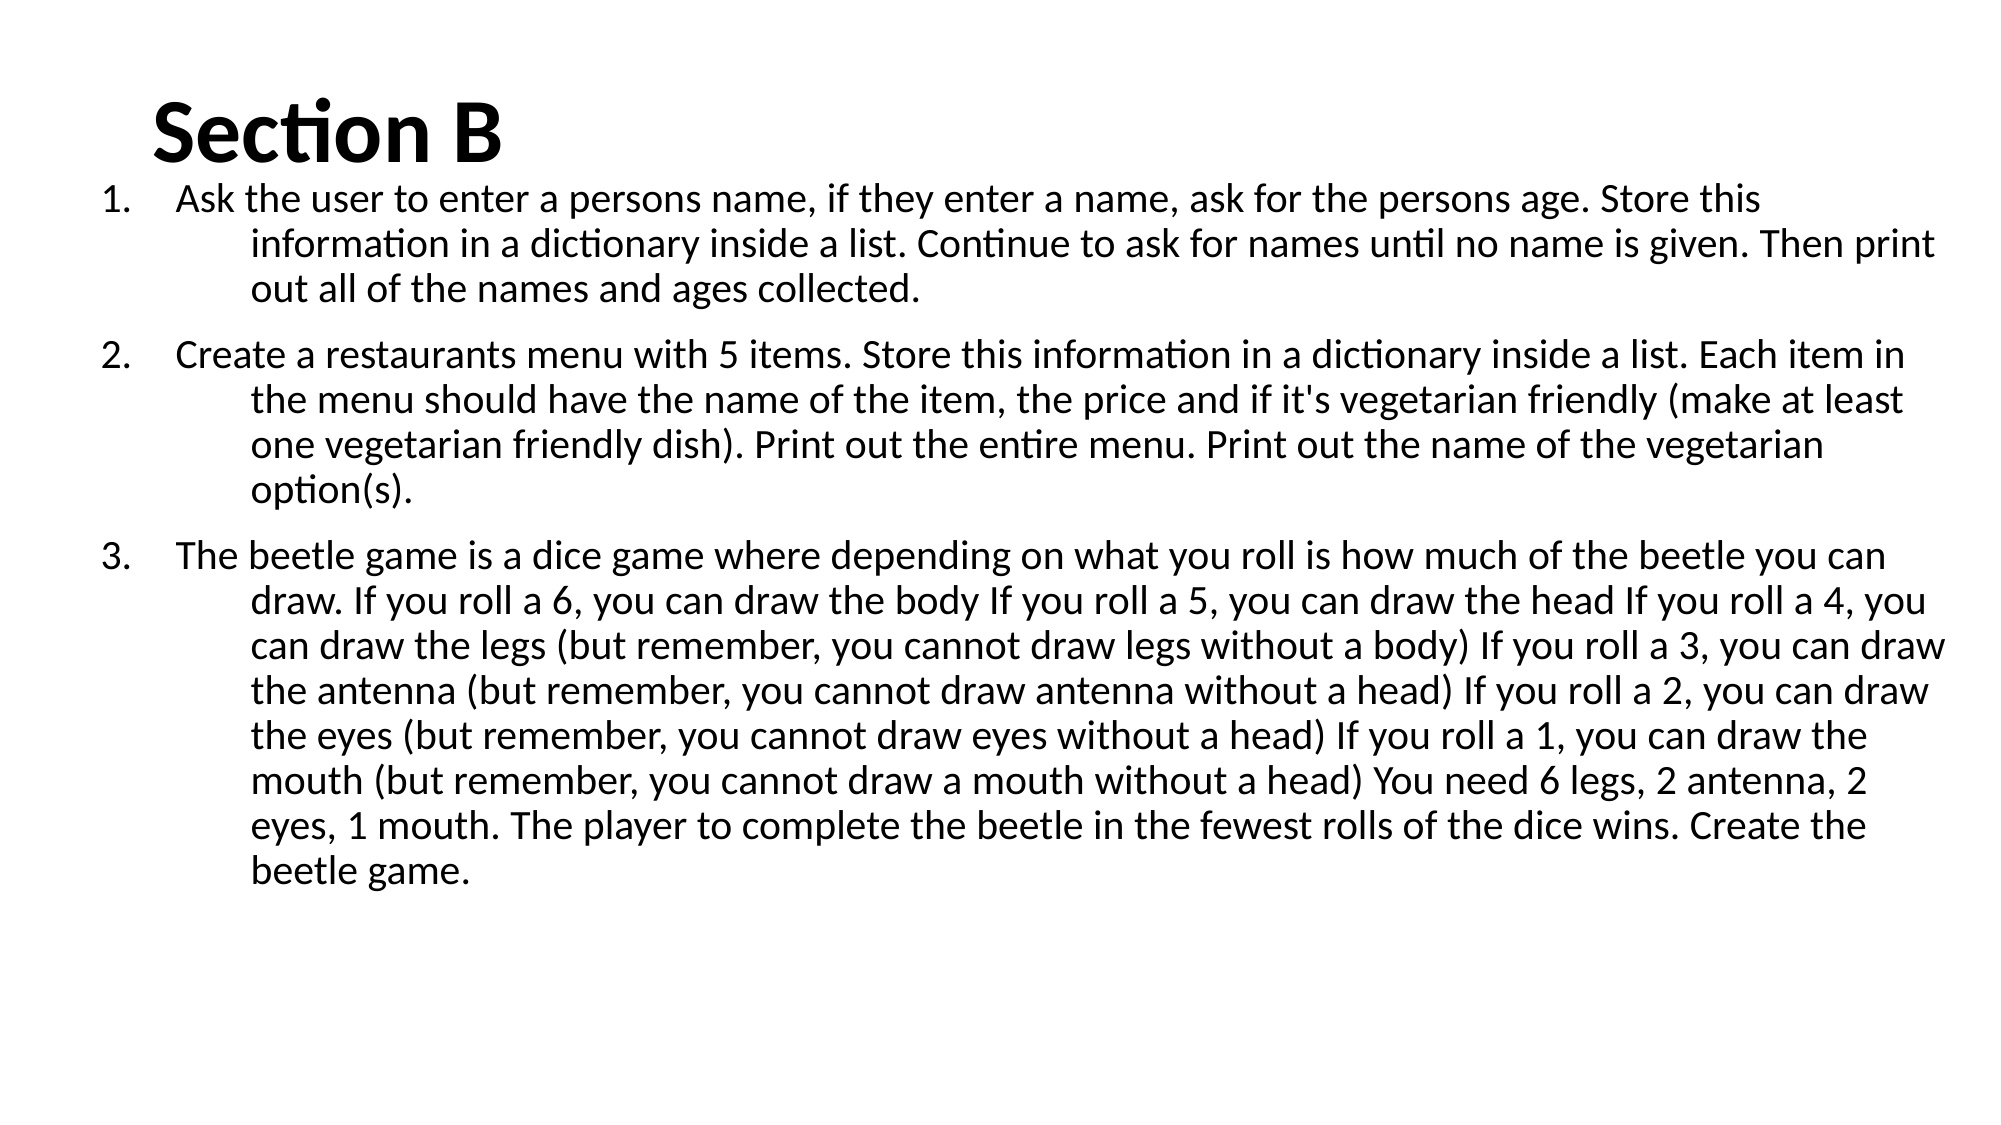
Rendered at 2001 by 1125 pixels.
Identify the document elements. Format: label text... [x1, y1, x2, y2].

list Ask the user to enter a persons name, if they enter a name, ask for the persons age. Store this information in a dictionary inside a list. Continue to ask for names until no name is given. Then print out all of the names and ages collected. Create a restaurants menu with 5 items. Store this information in a dictionary inside a list. Each item in the menu should have the name of the item, the price and if it's vegetarian friendly (make at least one vegetarian friendly dish). Print out the entire menu. Print out the name of the vegetarian option(s). The beetle game is a dice game where depending on what you roll is how much of the beetle you can draw. If you roll a 6, you can draw the body If you roll a 5, you can draw the head If you roll a 4, you can draw the legs (but remember, you cannot draw legs without a body) If you roll a 3, you can draw the antenna (but remember, you cannot draw antenna without a head) If you roll a 2, you can draw the eyes (but remember, you cannot draw eyes without a head) If you roll a 1, you can draw the mouth (but remember, you cannot draw a mouth without a head) You need 6 legs, 2 antenna, 2 eyes, 1 mouth. The player to complete the beetle in the fewest rolls of the dice wins. Create the beetle game. [100, 217, 1951, 1044]
title Section B [137, 59, 1863, 176]
